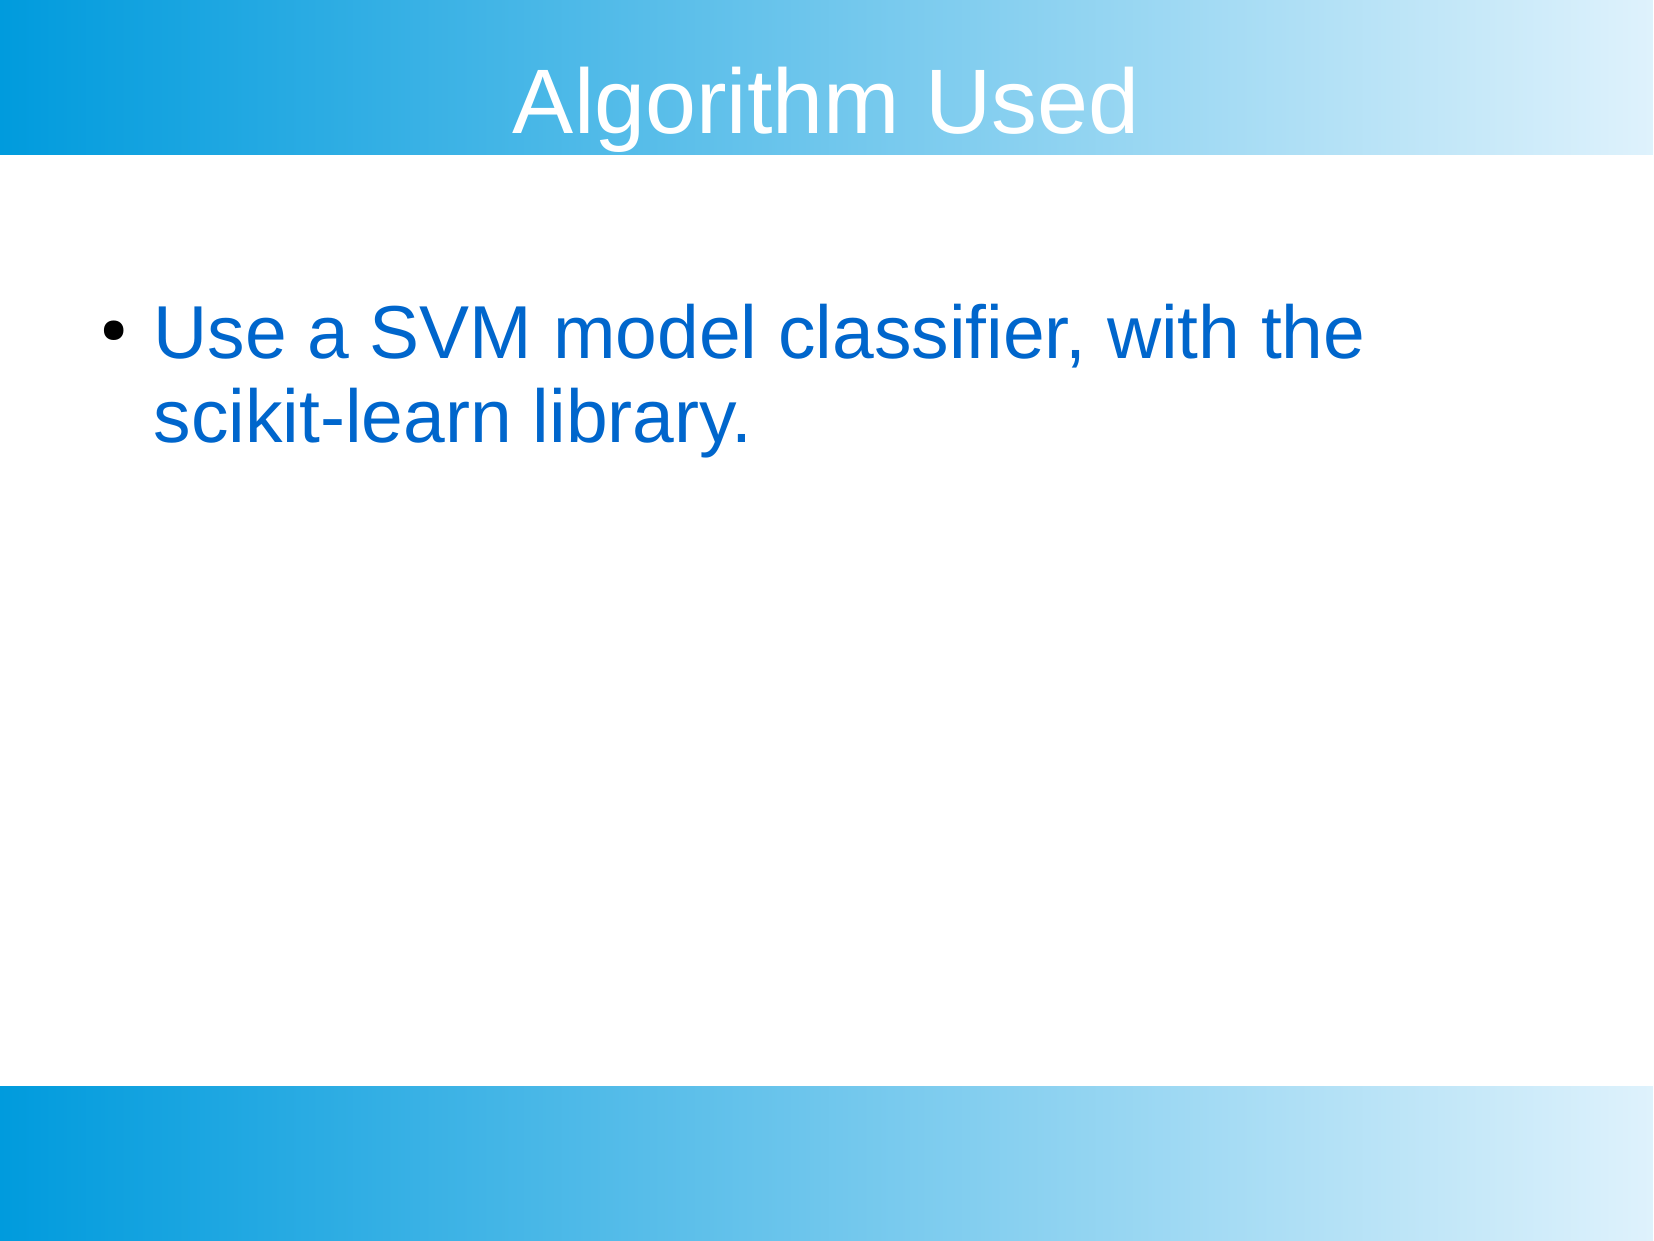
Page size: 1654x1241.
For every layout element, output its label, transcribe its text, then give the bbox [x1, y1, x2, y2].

title Algorithm Used [82, 49, 1571, 155]
list Use a SVM model classifier, with the scikit-learn library. [82, 290, 1571, 1010]
